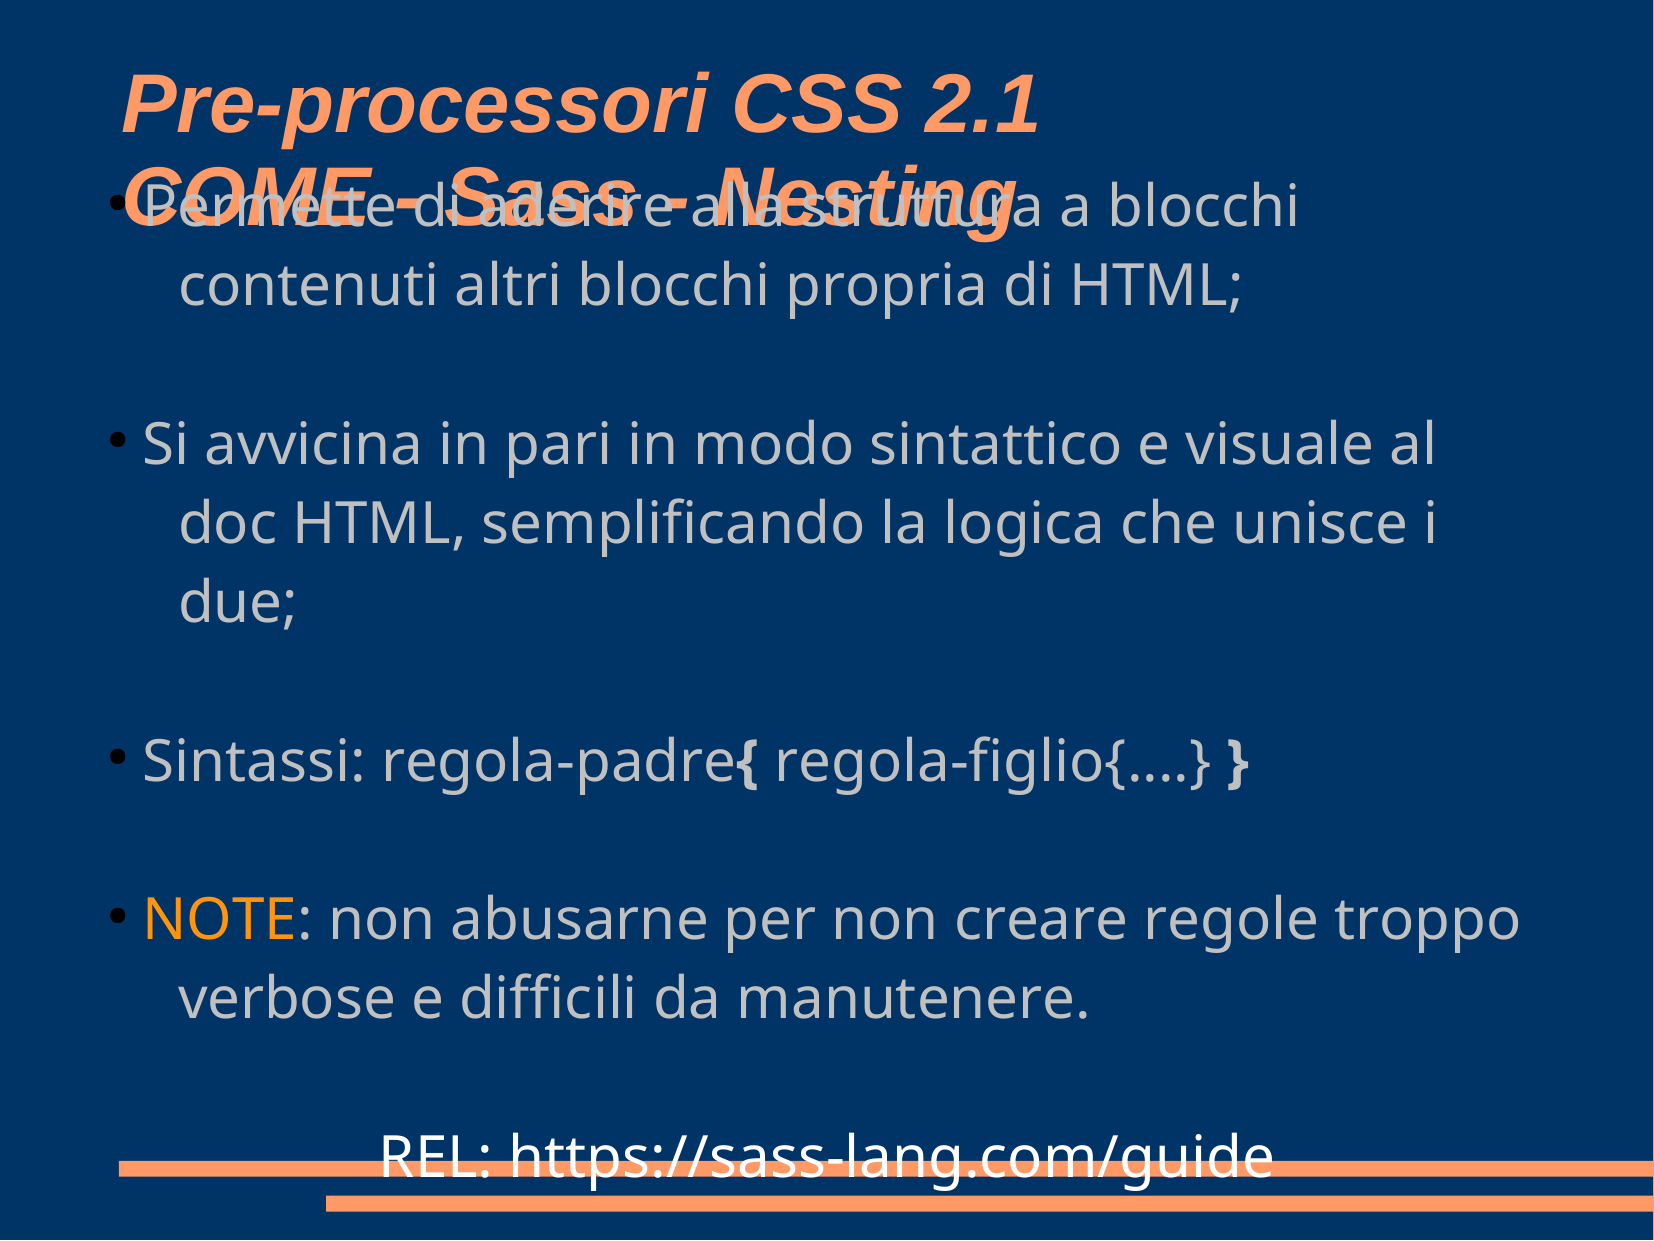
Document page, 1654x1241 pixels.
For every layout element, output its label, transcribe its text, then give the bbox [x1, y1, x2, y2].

subtitle Permette di aderire alla struttura a blocchi contenuti altri blocchi propria di HTML; Si avvicina in pari in modo sintattico e visuale al doc HTML, semplificando la logica che unisce i due; Sintassi: regola-padre{ regola-figlio{....} } NOTE: non abusarne per non creare regole troppo verbose e difficili da manutenere. REL: https://sass-lang.com/guide [107, 270, 1547, 1089]
title Pre-processori CSS 2.1 COME - Sass - Nesting [121, 46, 1534, 254]
